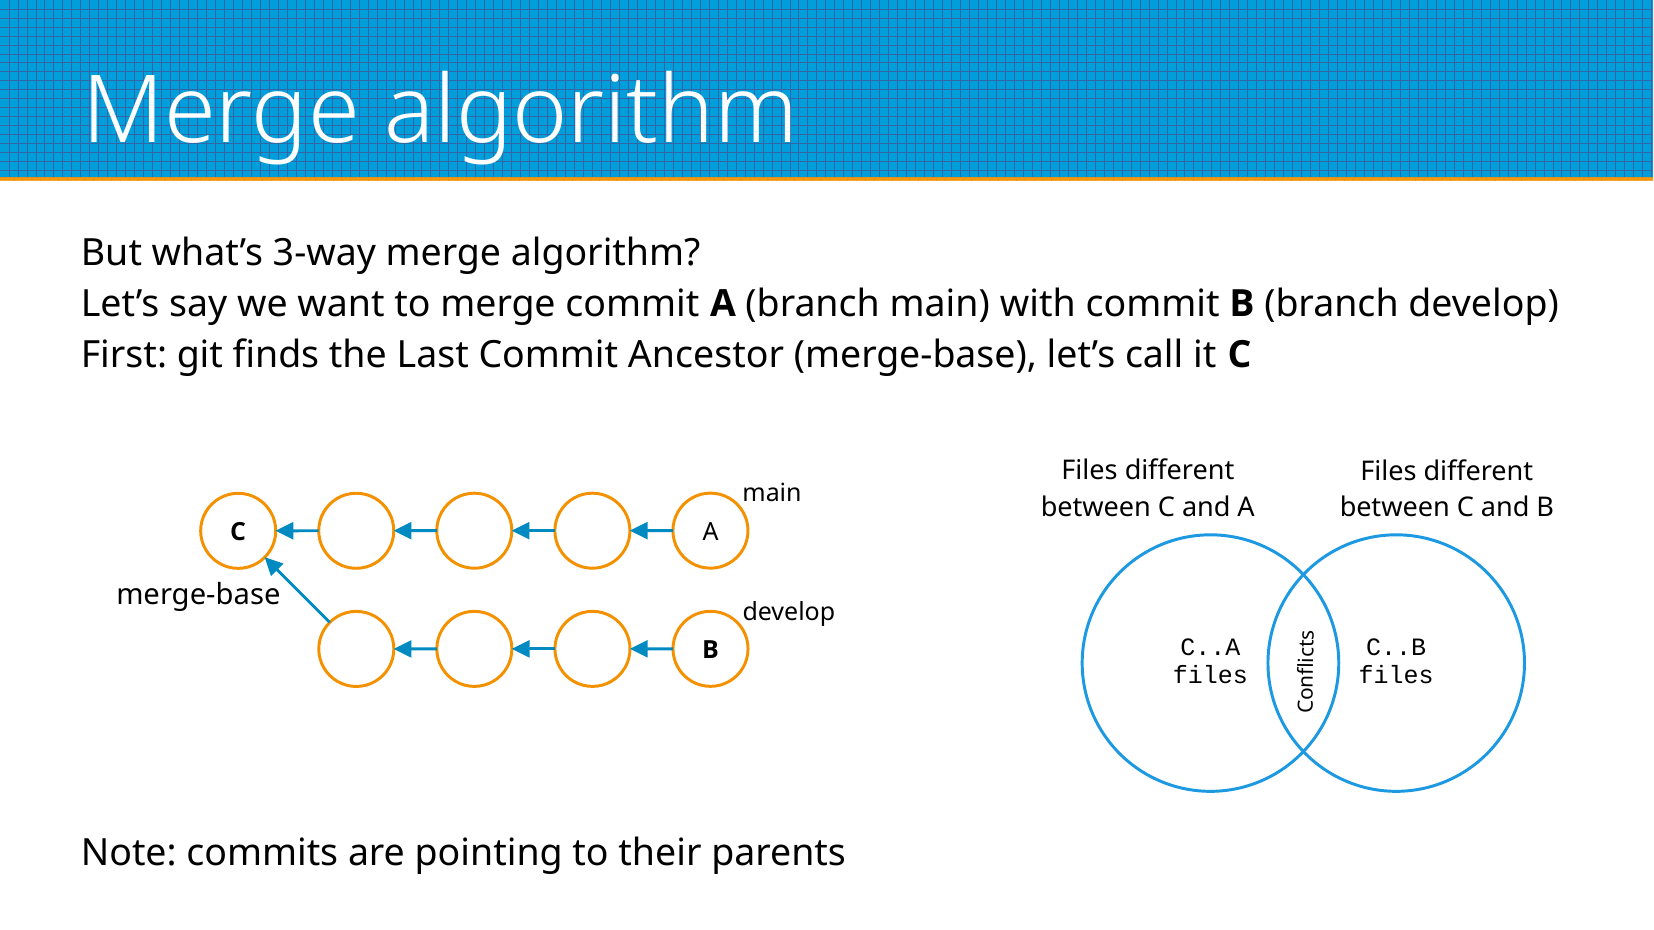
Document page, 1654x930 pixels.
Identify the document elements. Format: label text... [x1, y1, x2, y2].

text_box main [736, 469, 915, 515]
text_box Files different between C and B [1333, 441, 1619, 535]
text_box C..A files [1082, 535, 1303, 792]
text_box develop [736, 587, 915, 634]
text_box But what’s 3-way merge algorithm? Let’s say we want to merge commit A (branch main) with commit B (branch develop) First: git finds the Last Commit Ancestor (merge-base), let’s call it C [75, 229, 1613, 376]
text_box B [673, 611, 749, 687]
text_box merge-base [110, 567, 285, 619]
title Merge algorithm [82, 14, 1571, 171]
text_box C..B files [1281, 535, 1525, 792]
text_box A [673, 493, 748, 569]
text_box Conflicts [1276, 589, 1334, 720]
text_box C [200, 493, 276, 567]
text_box C..B files [1267, 613, 1278, 708]
text_box Files different between C and A [1034, 441, 1320, 535]
text_box Note: commits are pointing to their parents [75, 819, 845, 883]
